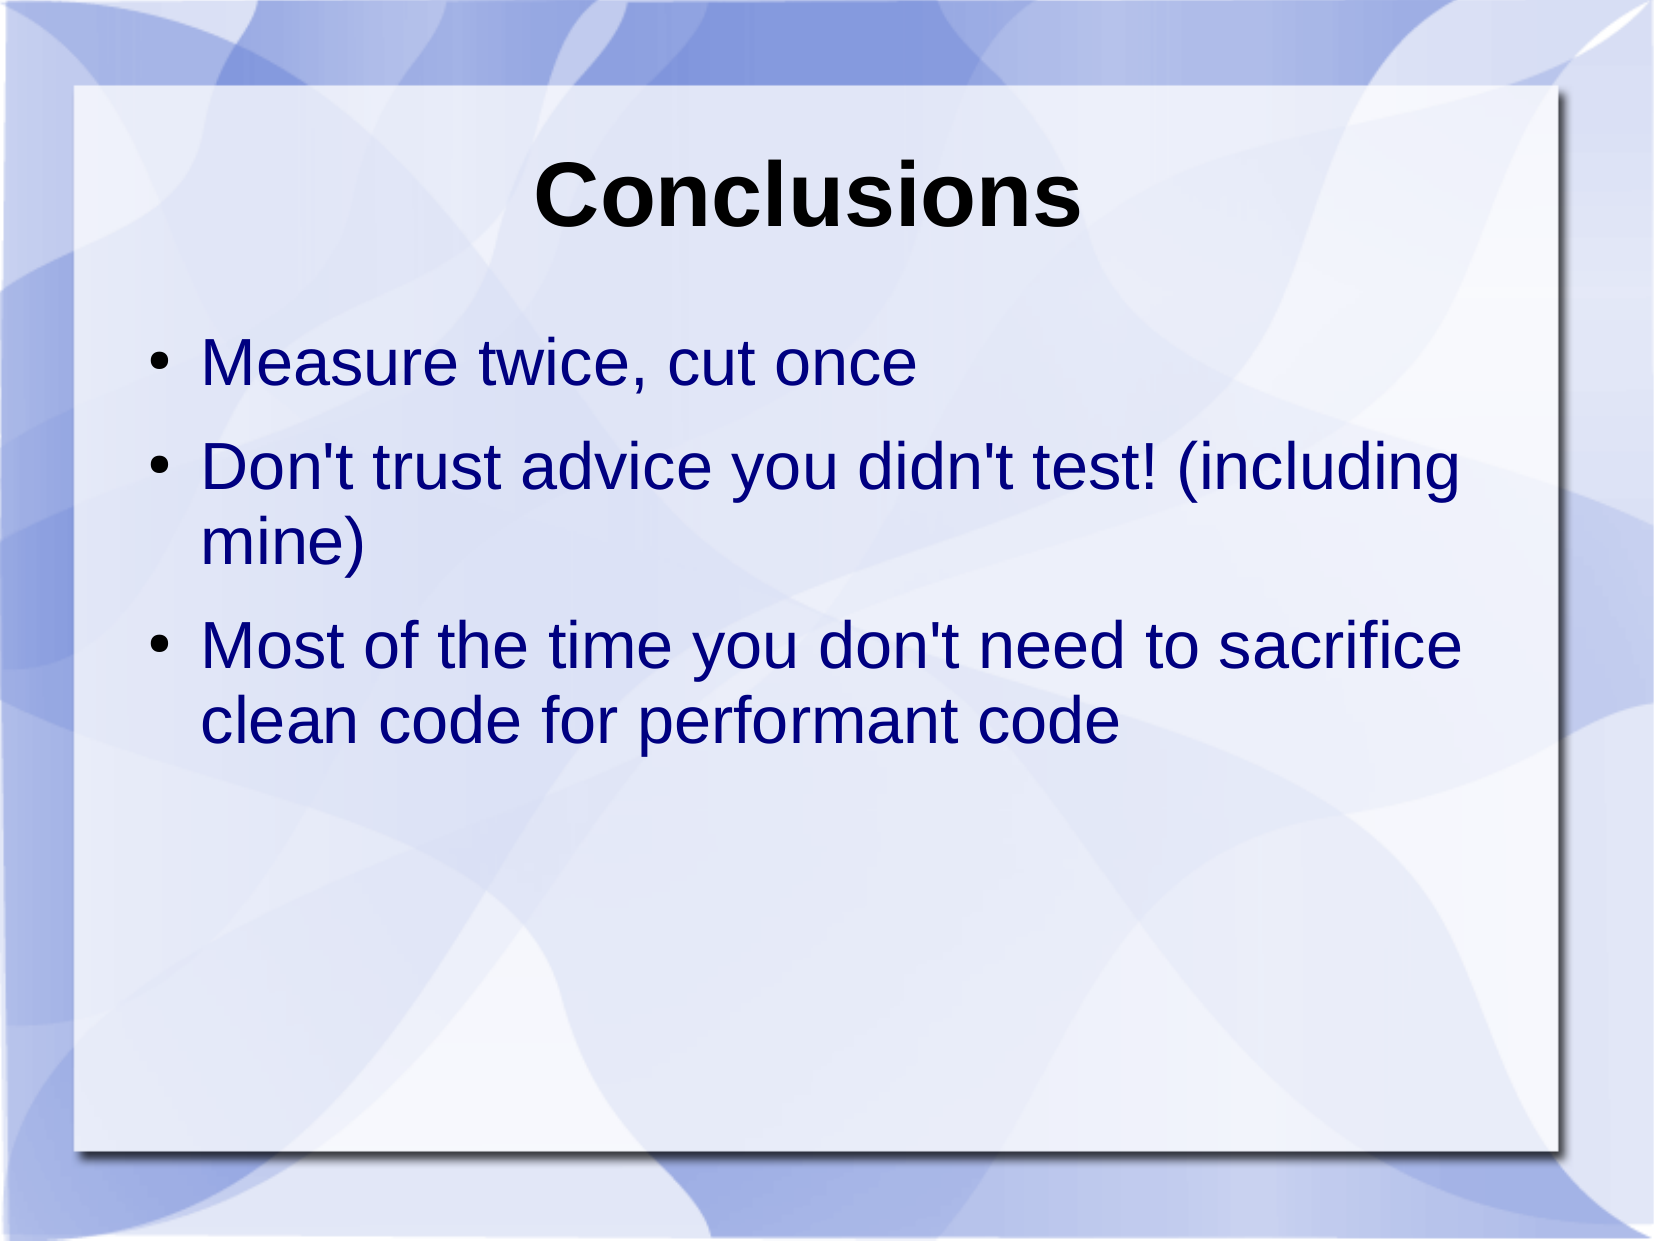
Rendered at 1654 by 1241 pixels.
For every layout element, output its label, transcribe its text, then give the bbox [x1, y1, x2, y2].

title Conclusions [82, 98, 1536, 291]
picture [0, 0, 1654, 1241]
list Measure twice, cut once Don't trust advice you didn't test! (including mine) Most of the time you don't need to sacrifice clean code for performant code [129, 324, 1489, 1129]
